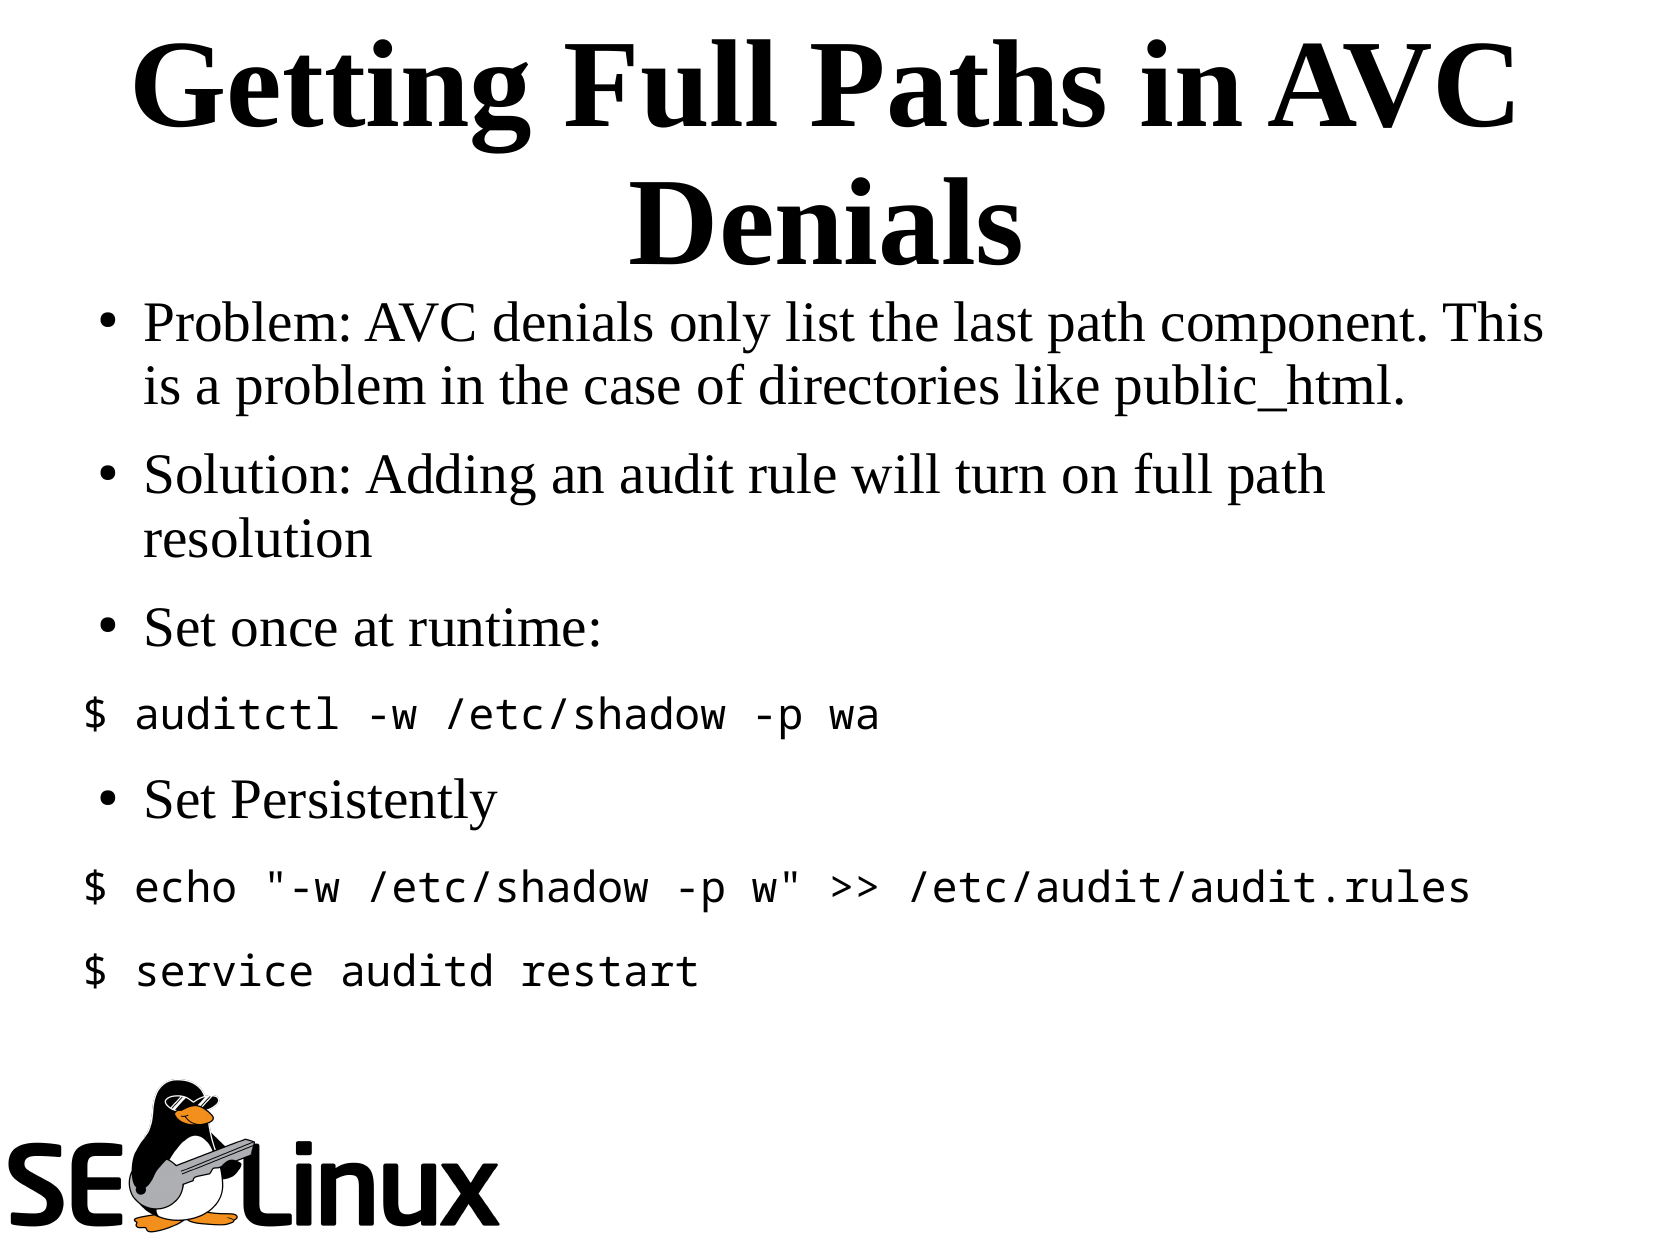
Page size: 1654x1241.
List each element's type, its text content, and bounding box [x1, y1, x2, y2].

list Problem: AVC denials only list the last path component. This is a problem in the case of directories like public_html. Solution: Adding an audit rule will turn on full path resolution Set once at runtime: $ auditctl -w /etc/shadow -p wa Set Persistently $ echo "-w /etc/shadow -p w" >> /etc/audit/audit.rules $ service auditd restart [82, 290, 1571, 1010]
picture [0, 919, 526, 1241]
title Getting Full Paths in AVC Denials [82, 14, 1571, 290]
